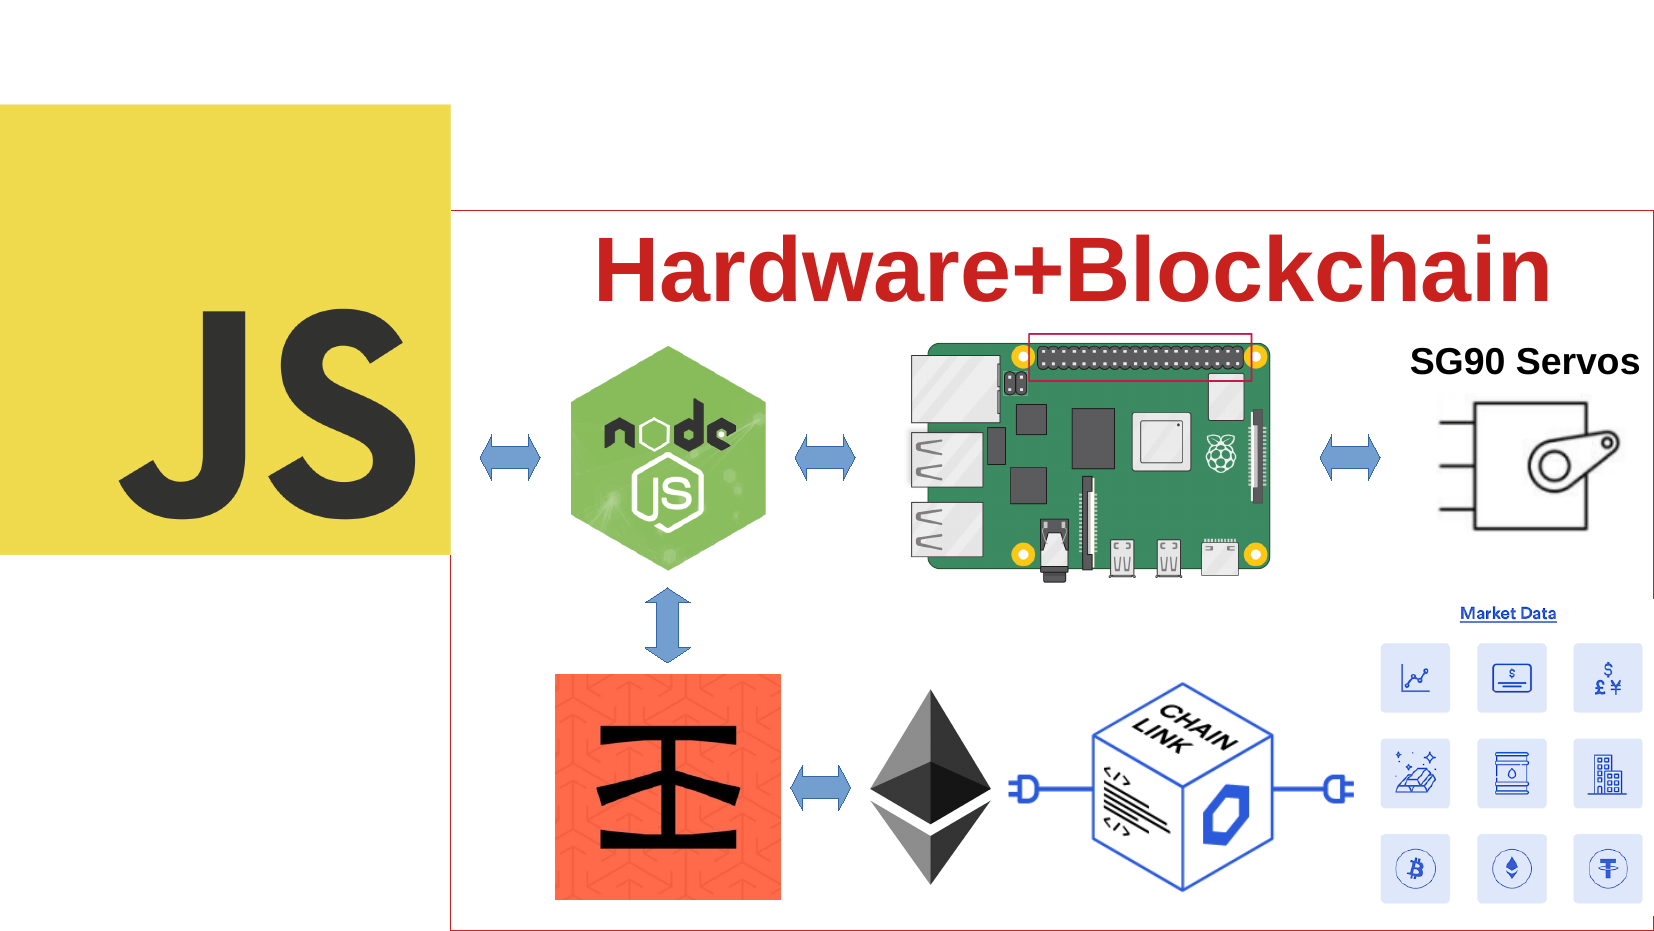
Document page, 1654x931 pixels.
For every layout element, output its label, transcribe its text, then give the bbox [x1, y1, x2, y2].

picture [555, 674, 781, 900]
picture [570, 345, 766, 571]
picture [1365, 599, 1654, 916]
picture [0, 104, 451, 555]
title Hardware+Blockchain [330, 200, 1654, 341]
picture [1436, 391, 1636, 540]
text_box [450, 341, 1654, 931]
text_box SG90 Servos [1395, 341, 1654, 391]
picture [870, 689, 991, 886]
picture [904, 341, 1276, 589]
picture [1004, 675, 1362, 900]
